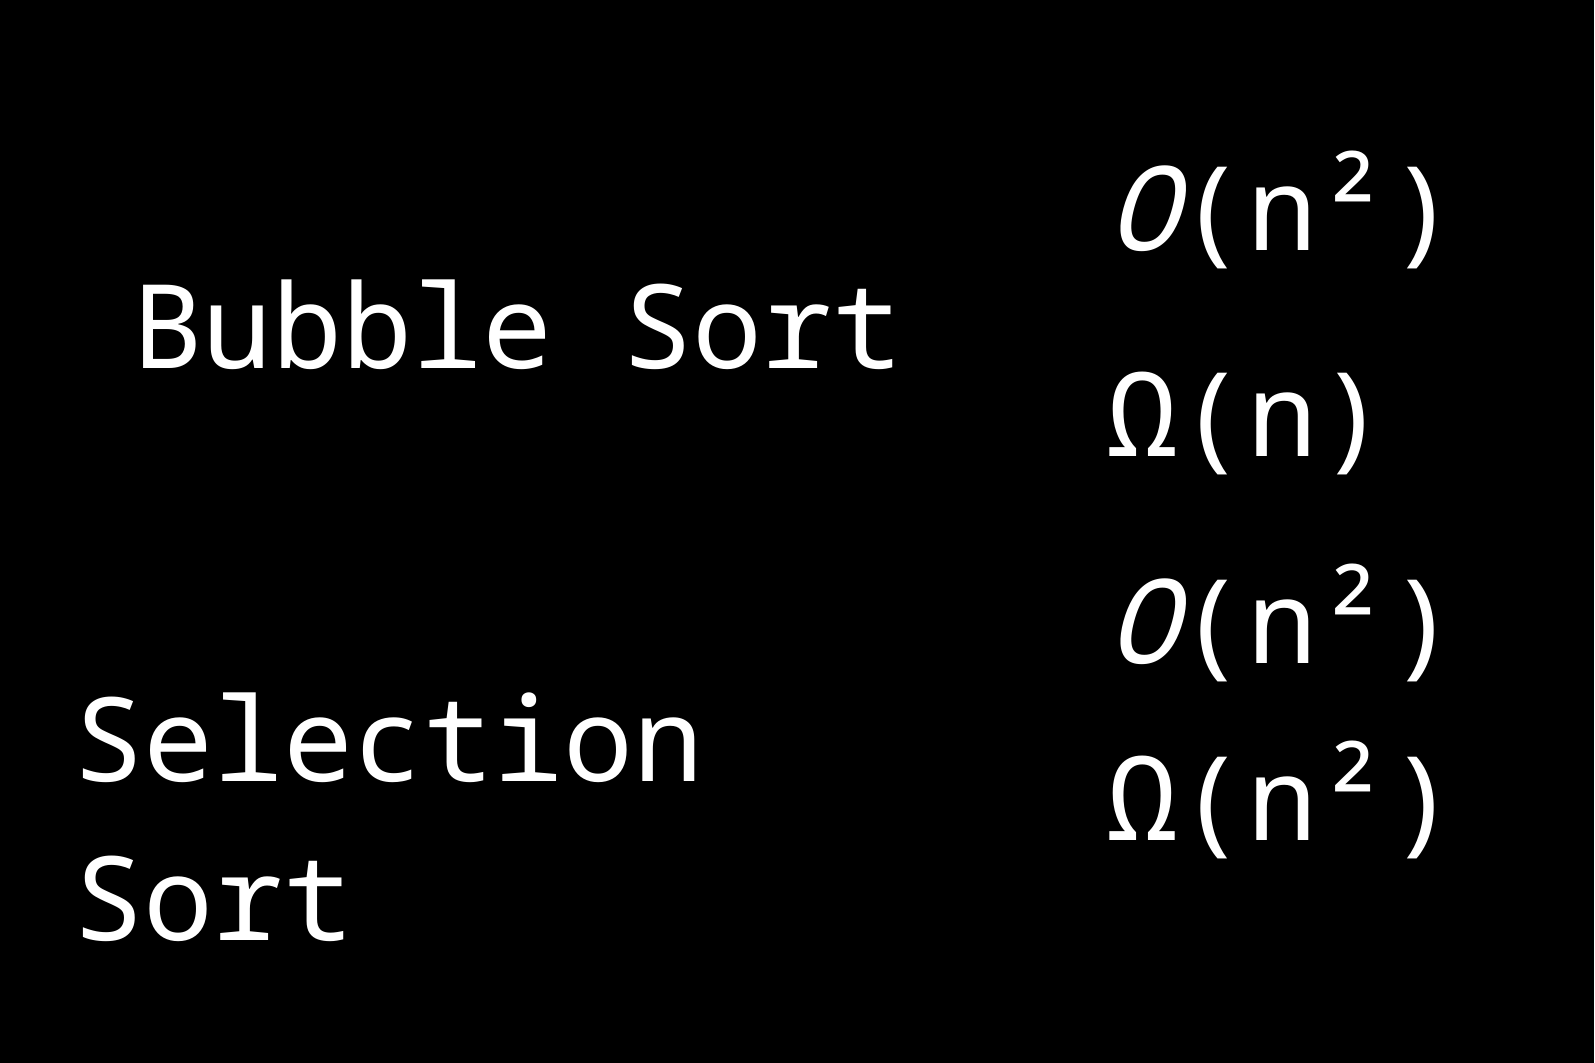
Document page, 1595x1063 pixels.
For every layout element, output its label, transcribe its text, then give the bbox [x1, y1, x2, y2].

text_box O(n²) [1092, 118, 1506, 324]
text_box O(n²) [1092, 531, 1506, 708]
text_box Ω(n) [1092, 324, 1506, 531]
text_box Bubble Sort [118, 236, 945, 414]
text_box Ω(n²) [1092, 708, 1506, 916]
text_box Selection Sort [59, 649, 1034, 827]
